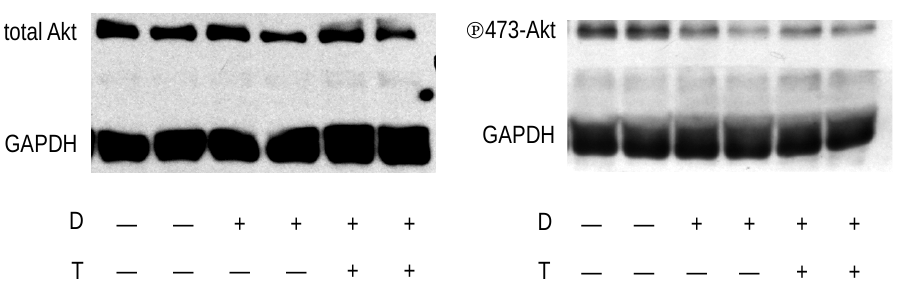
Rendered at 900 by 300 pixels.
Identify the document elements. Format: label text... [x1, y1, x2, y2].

table_header + [382, 199, 438, 248]
table_header — [566, 200, 618, 249]
table_header + [671, 200, 723, 249]
text_box Ⓟ473-Akt [300, 14, 556, 45]
table_header + [724, 200, 776, 249]
table_header — [156, 199, 211, 248]
picture [567, 20, 893, 172]
picture [91, 13, 436, 173]
table_header D [34, 199, 98, 248]
table_cell — [671, 250, 723, 294]
table_cell — [156, 249, 211, 294]
table_header + [269, 199, 325, 248]
table_cell T [524, 250, 565, 294]
table_cell + [777, 250, 828, 294]
table_cell — [269, 249, 325, 294]
table_header — [99, 199, 155, 248]
table_cell T [34, 249, 98, 294]
table_cell + [829, 250, 881, 294]
table_cell — [99, 249, 155, 294]
table_header + [777, 200, 828, 249]
table_cell — [212, 249, 268, 294]
table_header D [524, 200, 565, 249]
text_box GAPDH [0, 129, 78, 159]
table_cell — [566, 250, 618, 294]
table_cell + [382, 249, 438, 294]
table_cell — [619, 250, 670, 294]
table_header + [326, 199, 381, 248]
table_cell — [724, 250, 776, 294]
table_header + [212, 199, 268, 248]
text_box total Akt [0, 17, 77, 47]
text_box GAPDH [300, 119, 556, 150]
table_header — [619, 200, 670, 249]
table_cell + [326, 249, 381, 294]
table_header + [829, 200, 881, 249]
